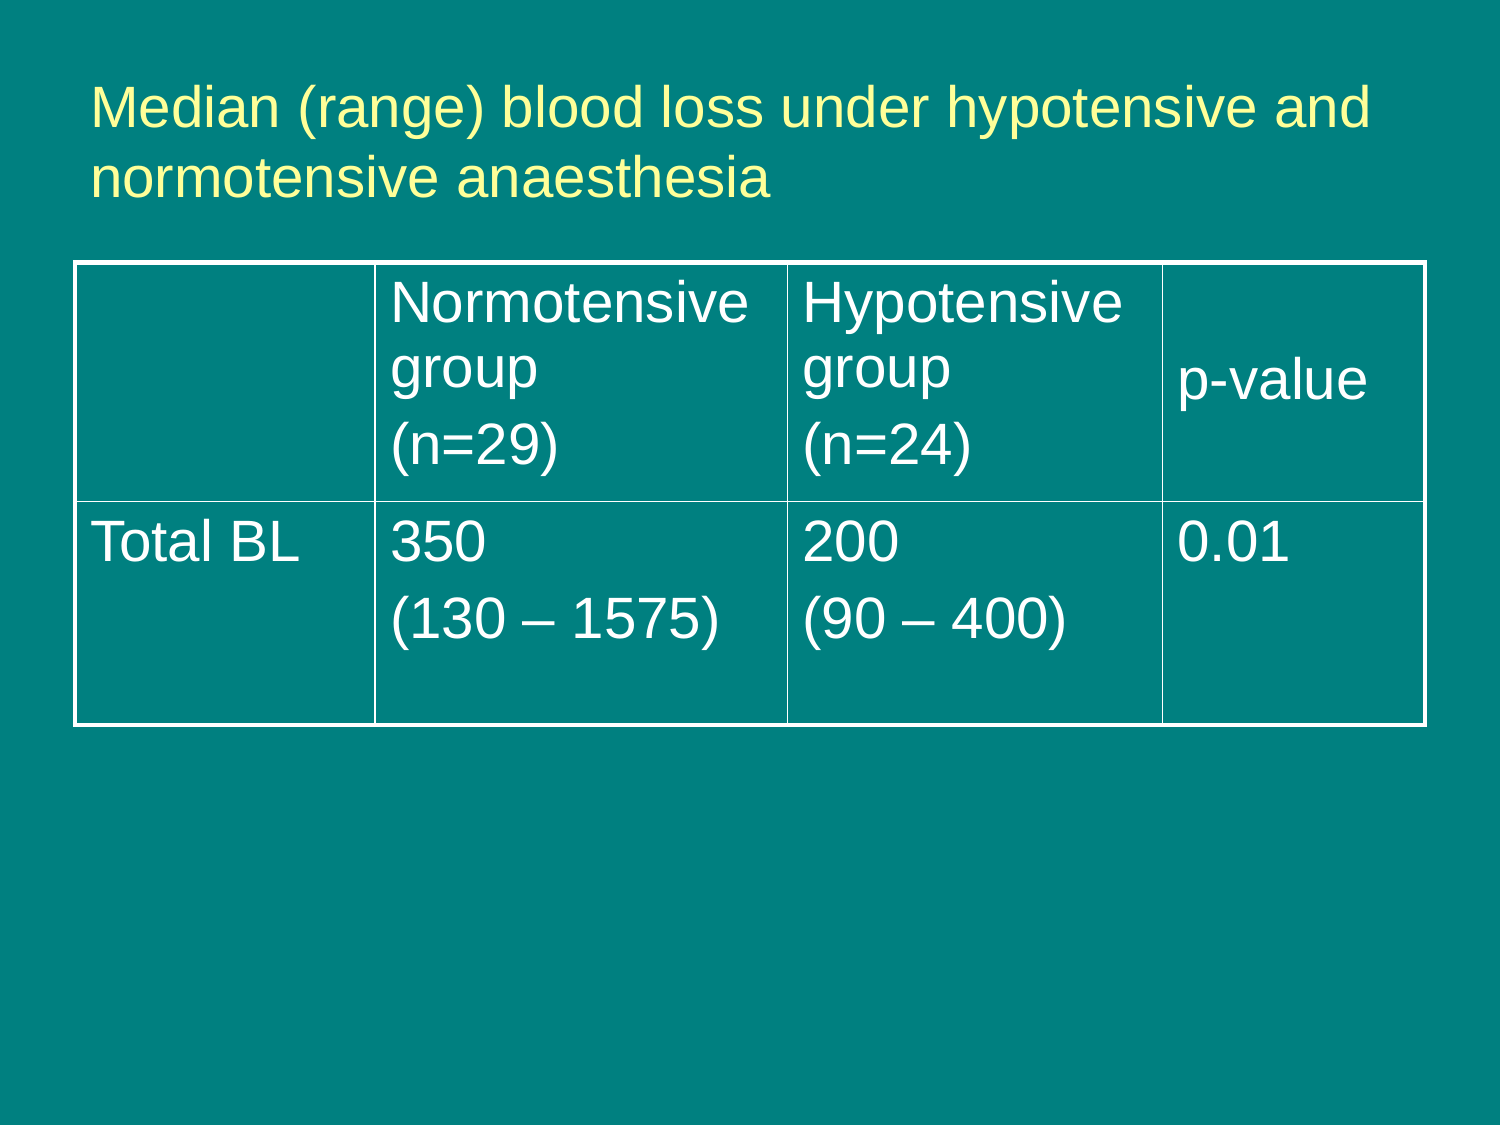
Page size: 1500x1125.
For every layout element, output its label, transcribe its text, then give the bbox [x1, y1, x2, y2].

table_cell 200 (90 – 400) [788, 502, 1162, 723]
table_header [77, 265, 374, 501]
table_header p-value [1163, 265, 1423, 501]
table_header Normotensive group (n=29) [376, 265, 787, 501]
table_cell 350 (130 – 1575) [376, 502, 787, 723]
table_cell 0.01 [1163, 502, 1423, 723]
table_cell Total BL [77, 502, 374, 723]
table_header Hypotensive group (n=24) [788, 265, 1162, 501]
title Median (range) blood loss under hypotensive and normotensive anaesthesia [75, 45, 1425, 233]
